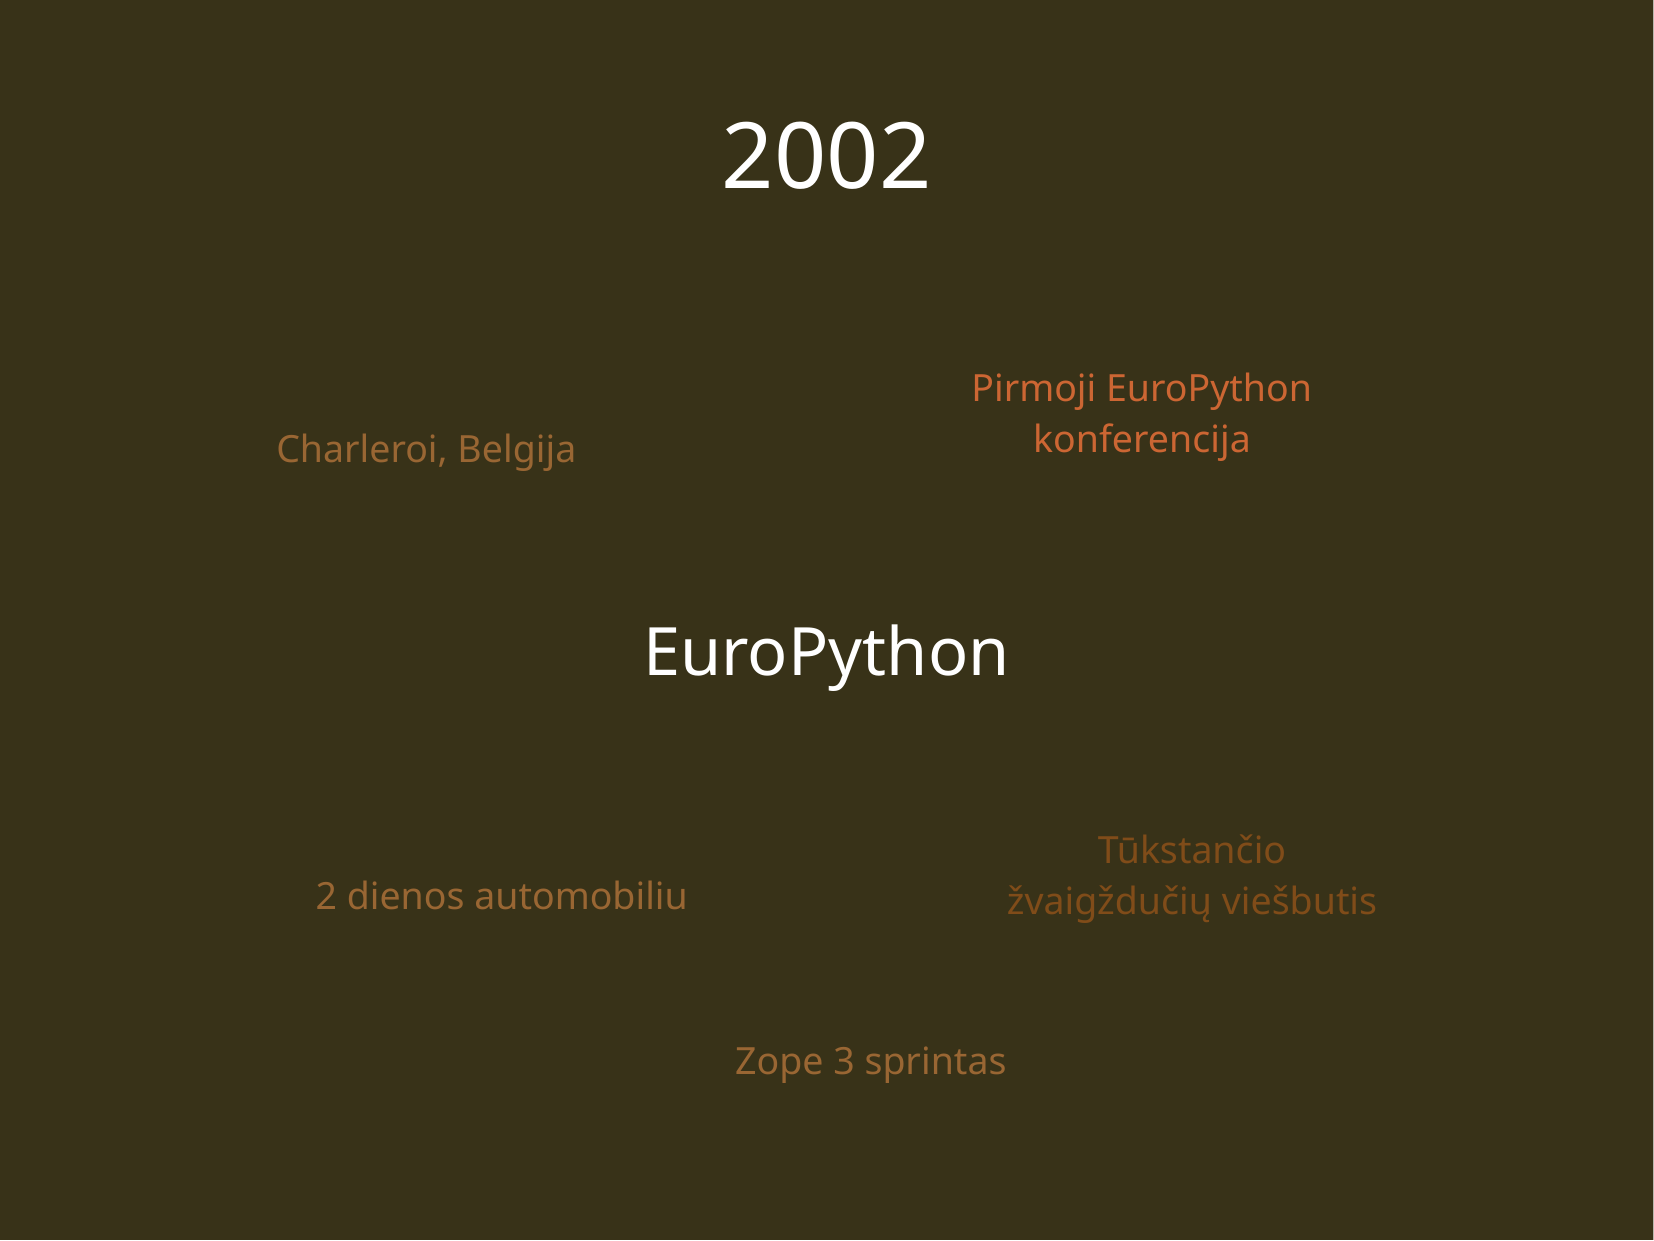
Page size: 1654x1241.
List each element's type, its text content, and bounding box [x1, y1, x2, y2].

text_box 2 dienos automobiliu [300, 862, 687, 920]
subtitle EuroPython [82, 290, 1571, 1010]
text_box Zope 3 sprintas [720, 1027, 1011, 1085]
title 2002 [82, 49, 1571, 257]
text_box Charleroi, Belgija [250, 415, 603, 473]
text_box Pirmoji EuroPython konferencija [956, 354, 1524, 454]
text_box Tūkstančio žvaigždučių viešbutis [992, 815, 1406, 934]
